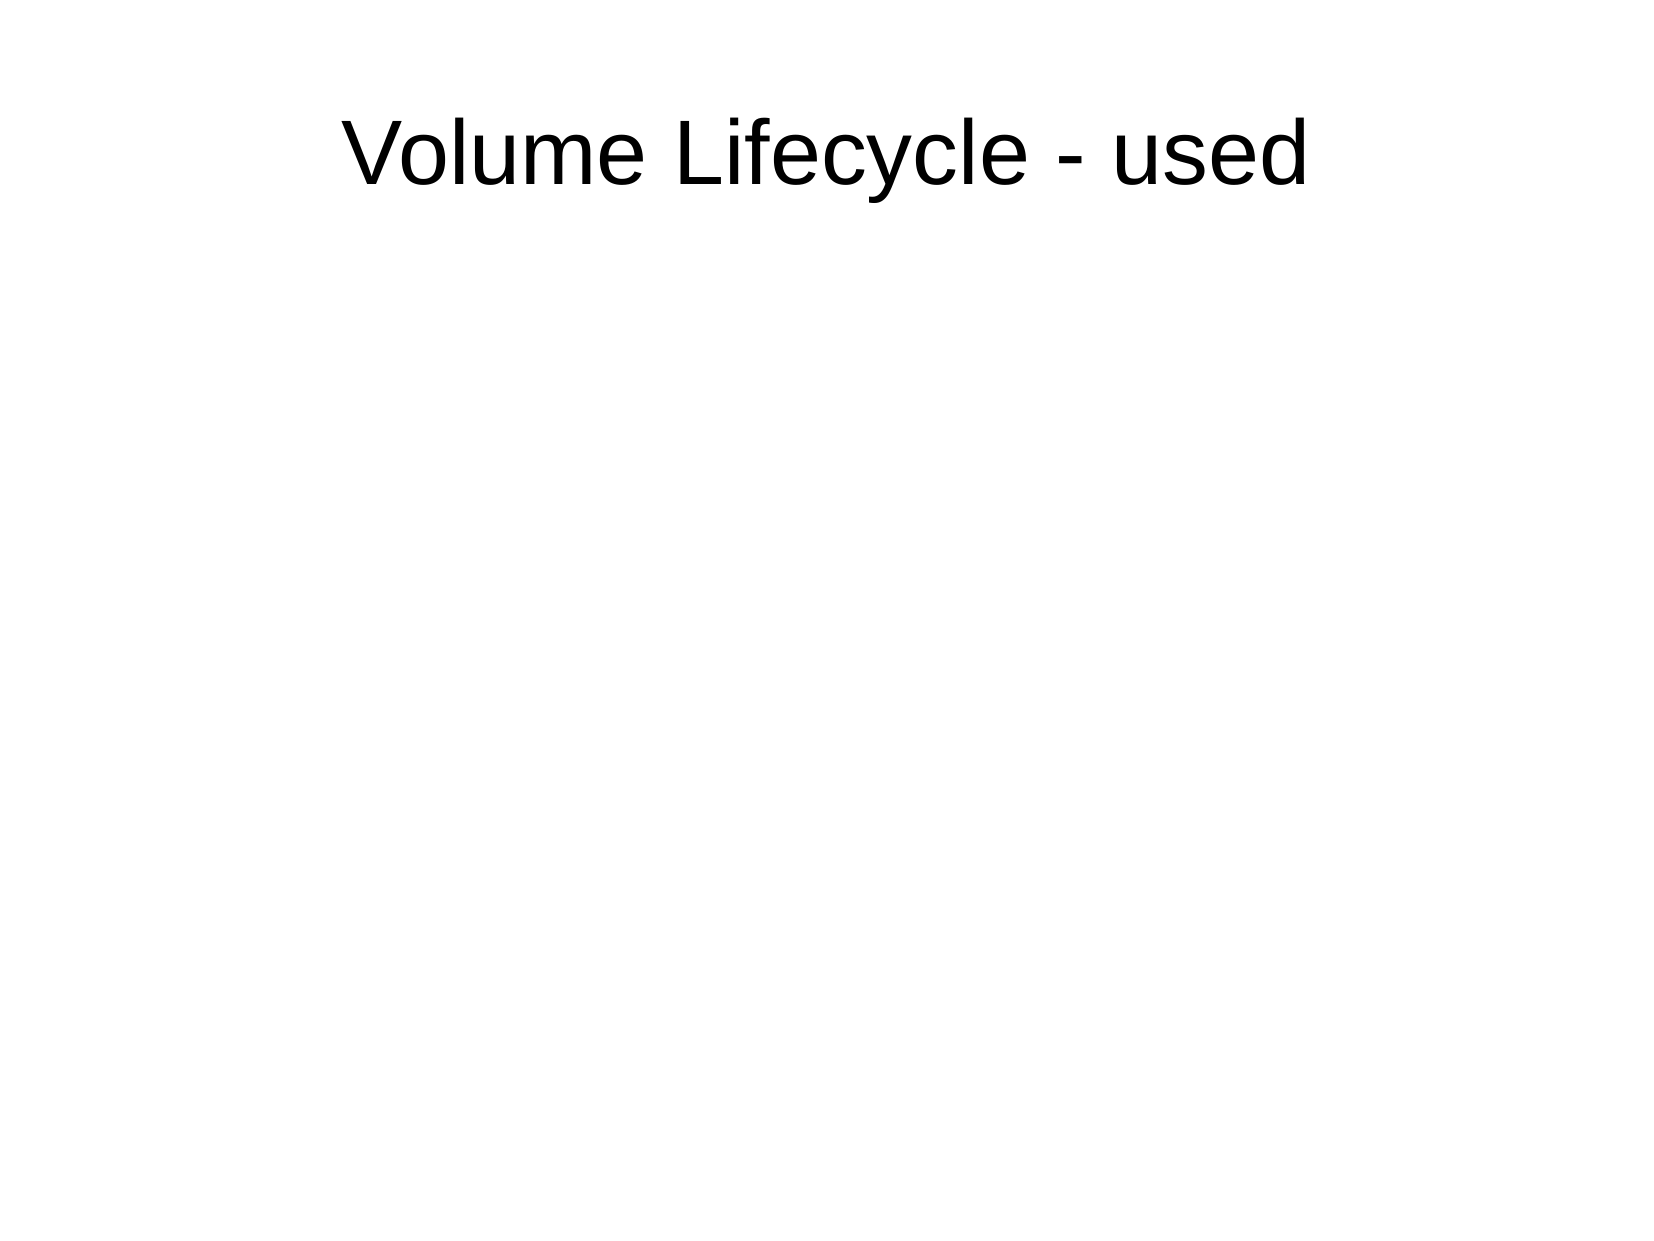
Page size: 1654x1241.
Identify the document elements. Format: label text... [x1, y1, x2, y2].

title Volume Lifecycle - used [82, 49, 1571, 257]
